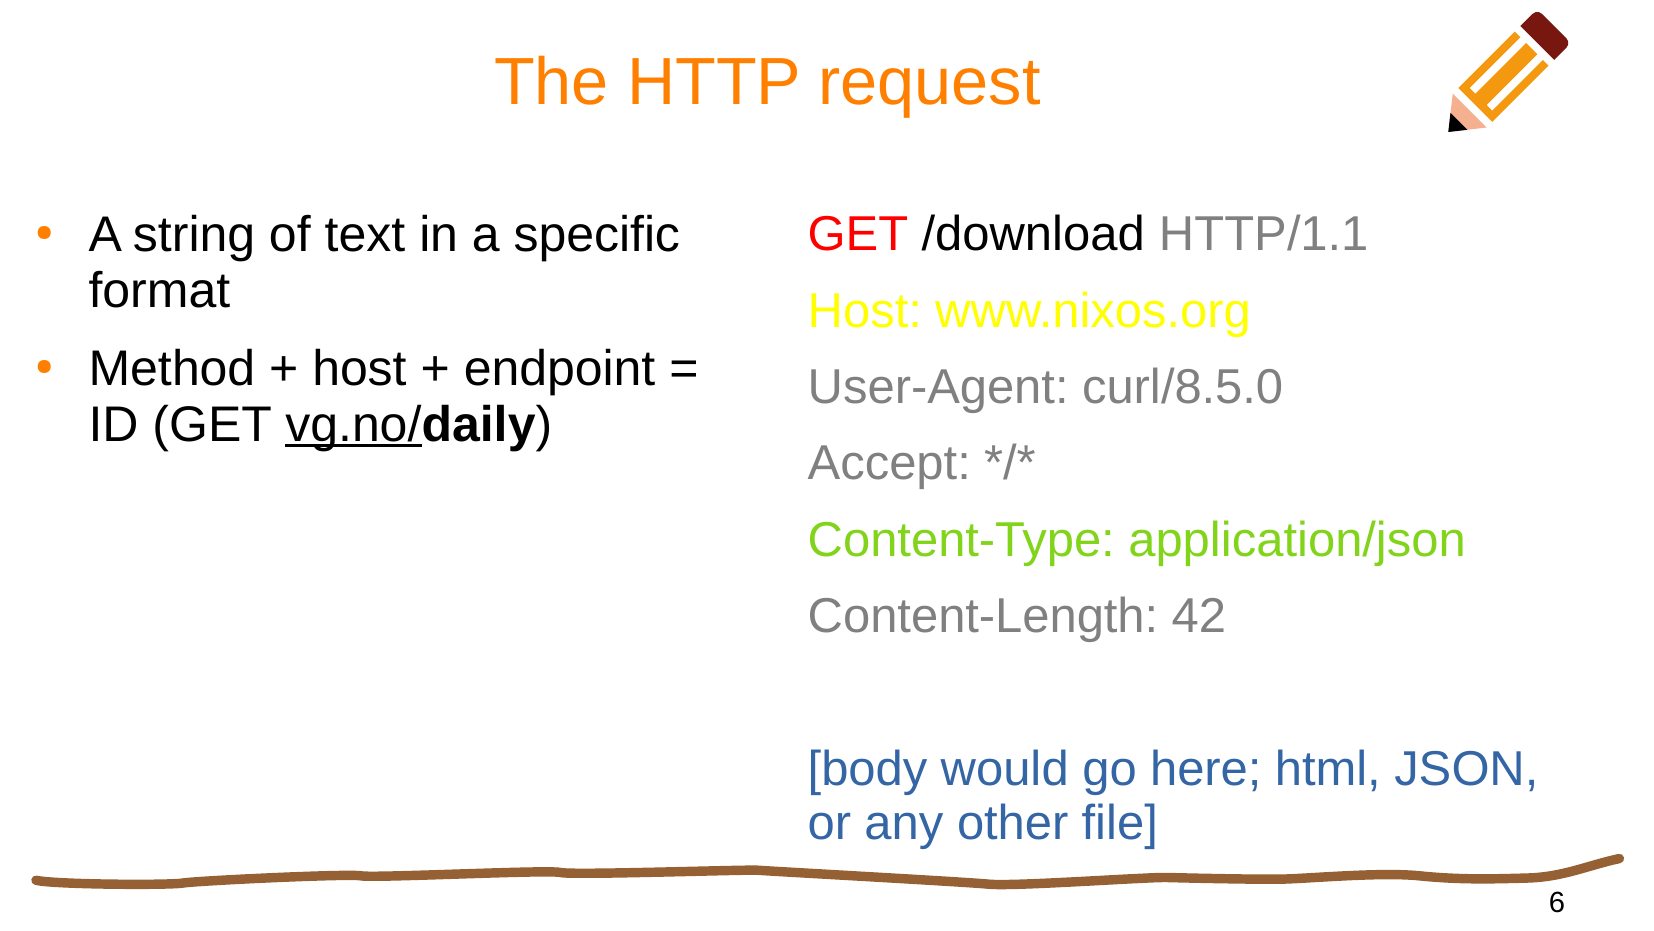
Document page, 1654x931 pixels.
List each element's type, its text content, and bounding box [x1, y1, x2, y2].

list GET /download HTTP/1.1 Host: www.nixos.org User-Agent: curl/8.5.0 Accept: */* Content-Type: application/json Content-Length: 42 [body would go here; html, JSON, or any other file] [738, 206, 1566, 857]
title The HTTP request [88, 29, 1447, 133]
list A string of text in a specific format Method + host + endpoint = ID (GET vg.no/daily) [17, 206, 738, 857]
